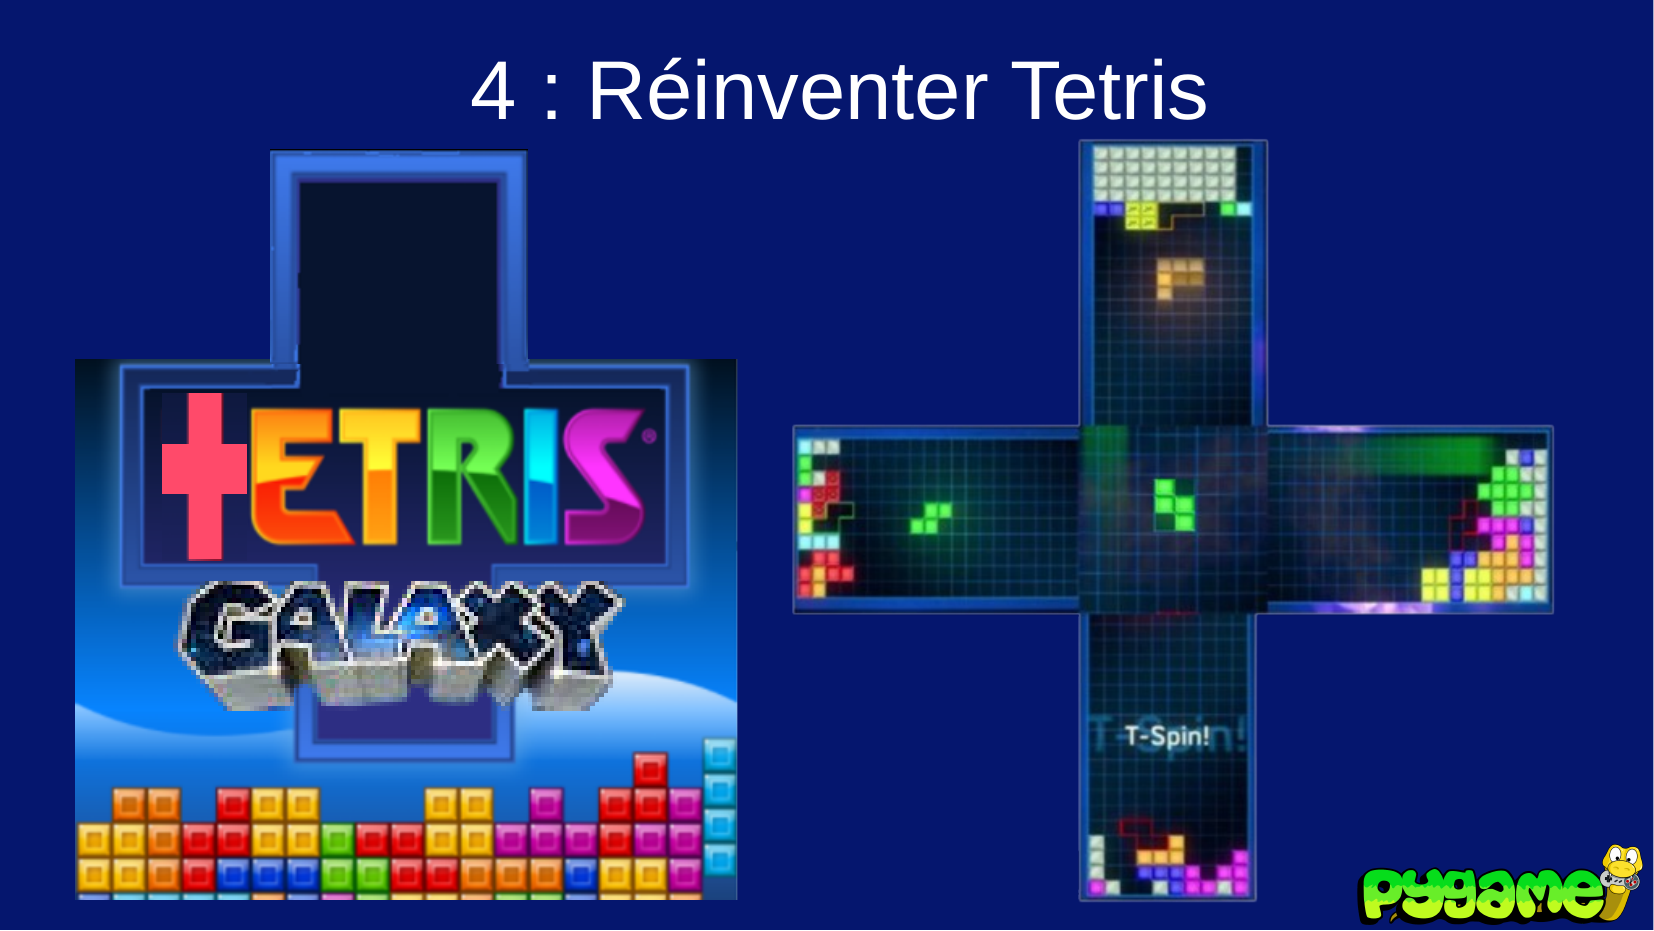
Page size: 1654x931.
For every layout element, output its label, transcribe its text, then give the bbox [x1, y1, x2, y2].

picture [75, 149, 738, 900]
picture [762, 114, 1643, 925]
text_box 4 : Réinventer Tetris [455, 36, 1236, 145]
